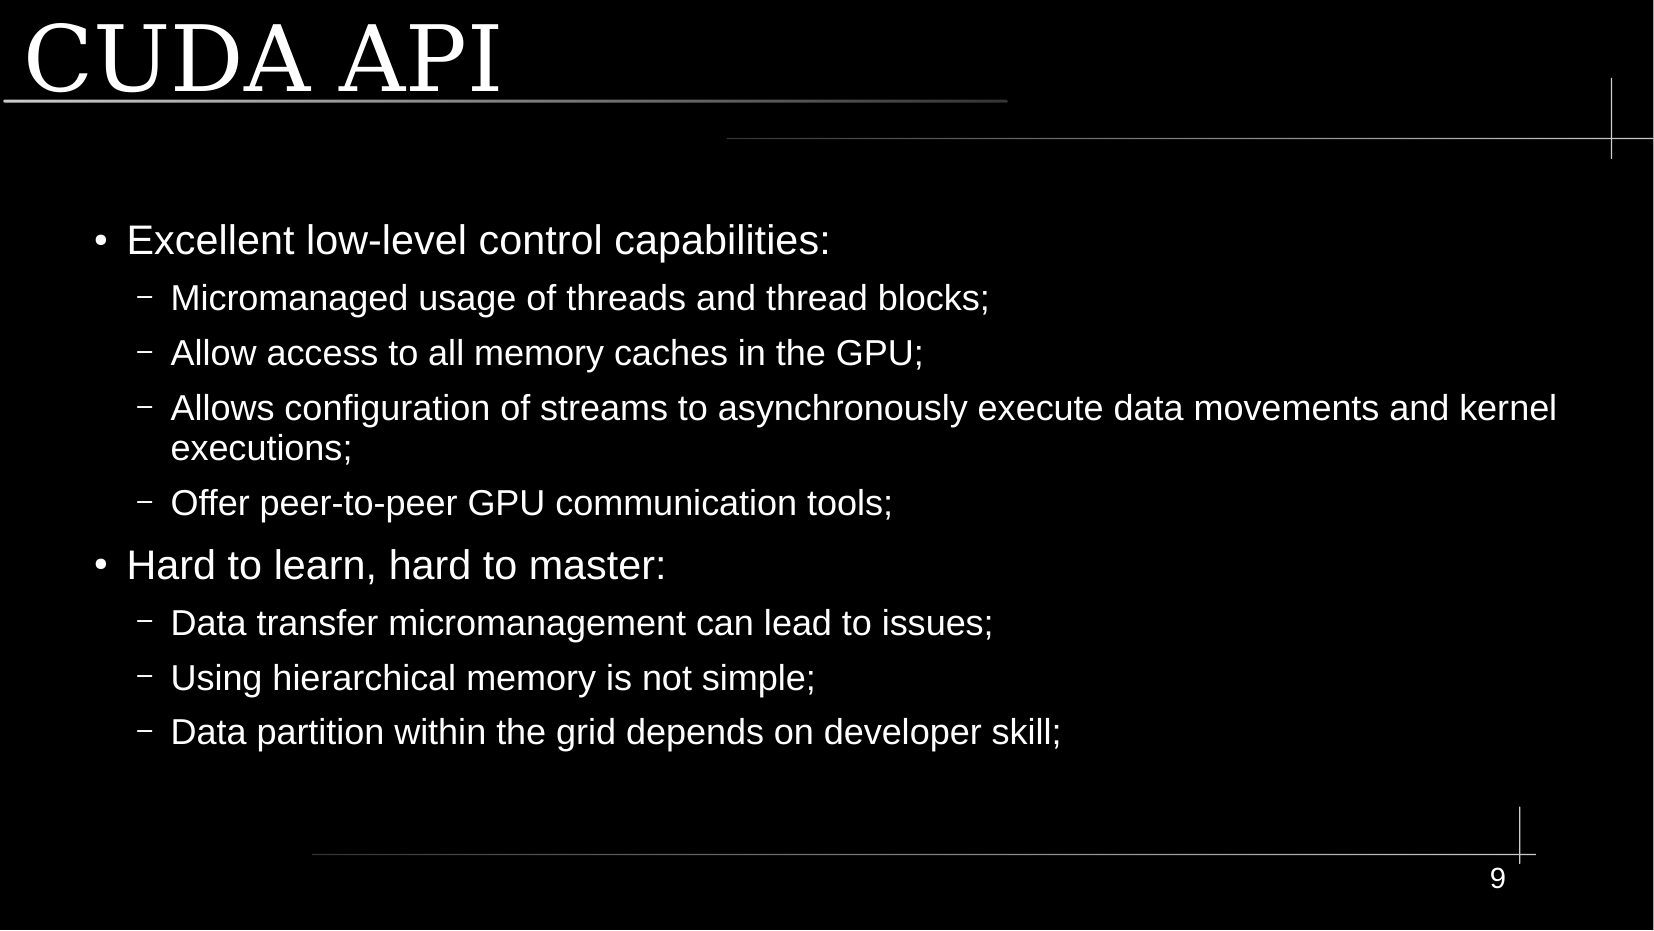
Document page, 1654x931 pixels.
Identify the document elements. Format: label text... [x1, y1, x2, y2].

title CUDA API [23, 11, 1589, 119]
list Excellent low-level control capabilities: Micromanaged usage of threads and thread blocks; Allow access to all memory caches in the GPU; Allows configuration of streams to asynchronously execute data movements and kernel executions; Offer peer-to-peer GPU communication tools; Hard to learn, hard to master: Data transfer micromanagement can lead to issues; Using hierarchical memory is not simple; Data partition within the grid depends on developer skill; [82, 217, 1571, 758]
